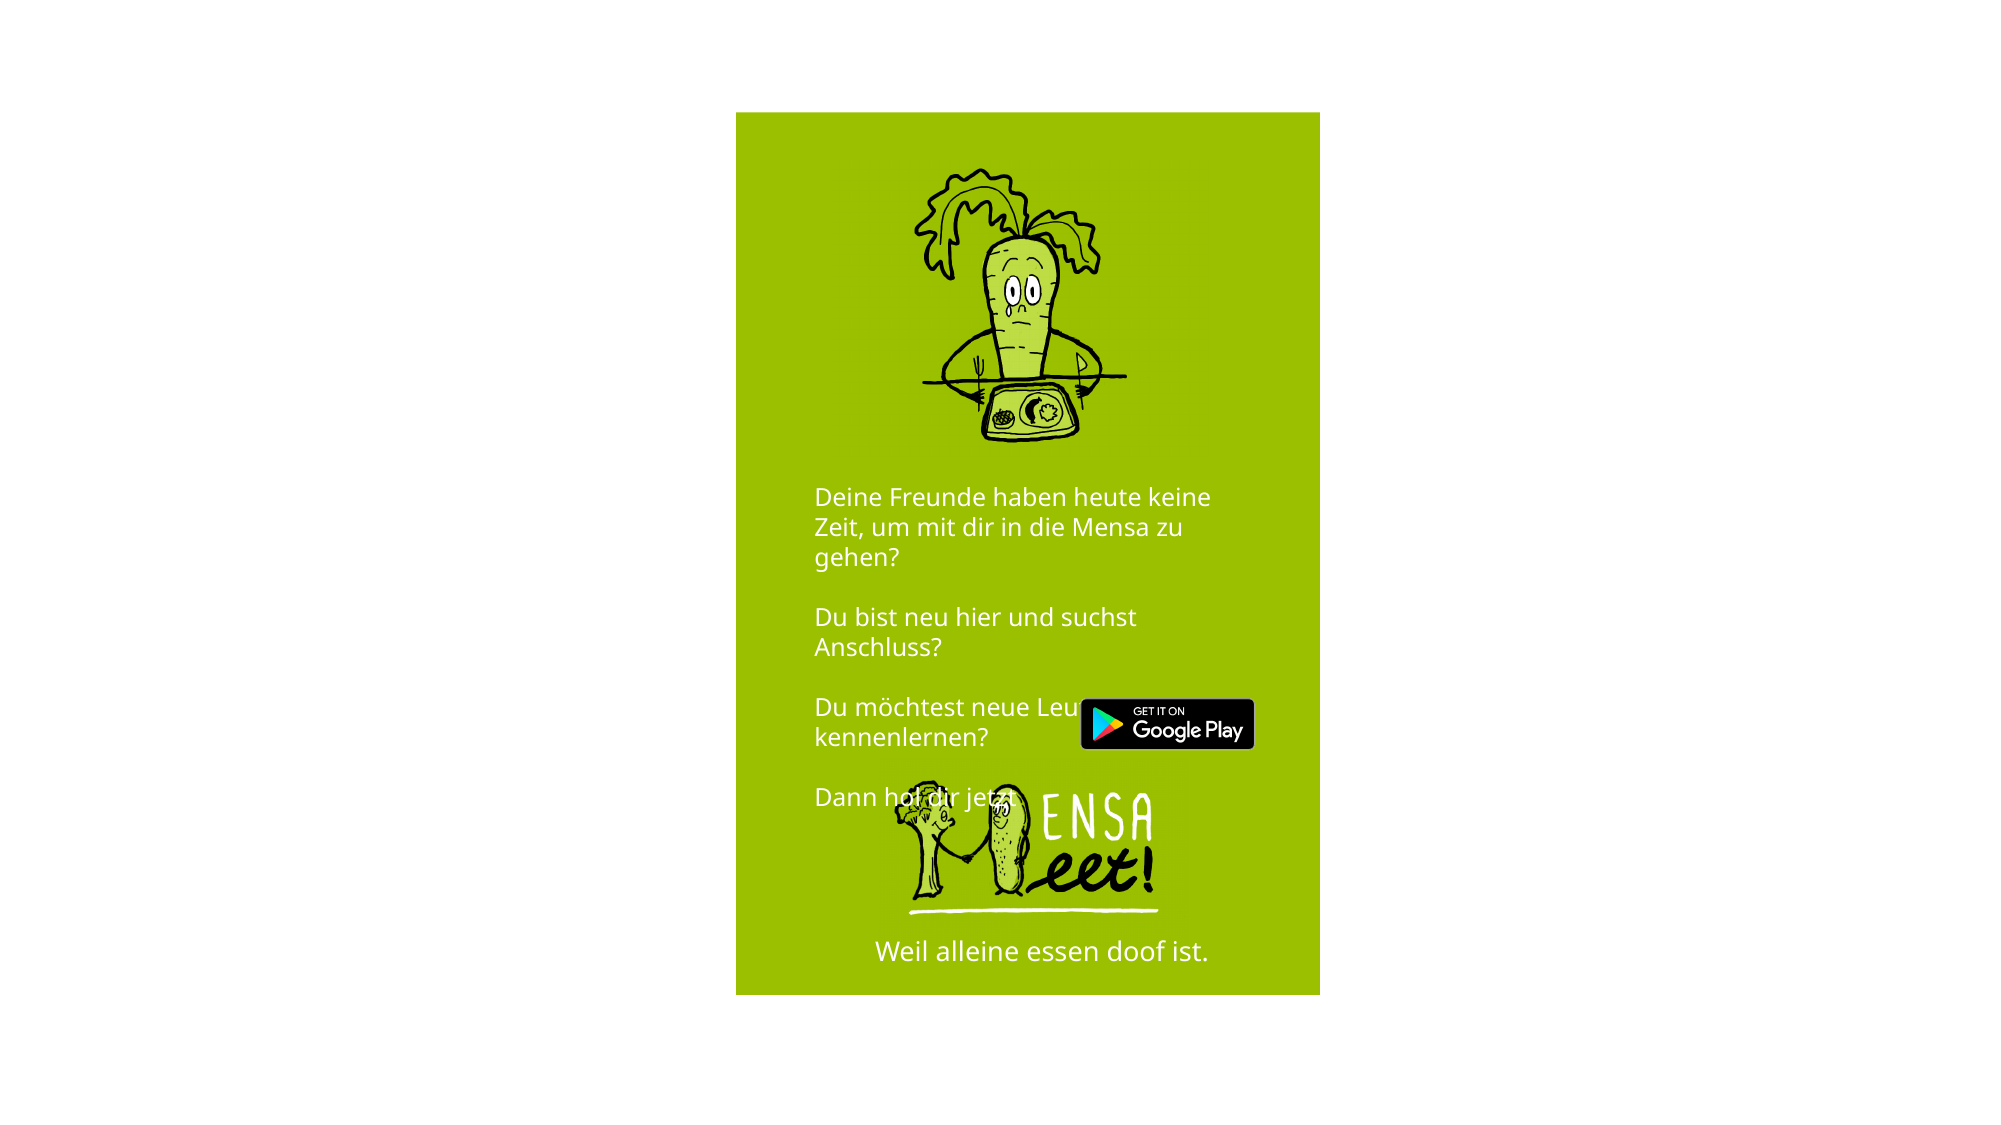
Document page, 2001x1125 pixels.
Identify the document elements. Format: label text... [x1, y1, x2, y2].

picture [878, 819, 1189, 927]
text_box [736, 112, 1320, 995]
picture [830, 159, 1209, 457]
text_box Weil alleine essen doof ist. [860, 927, 1318, 975]
text_box Deine Freunde haben heute keine Zeit, um mit dir in die Mensa zu gehen? Du bist neu hier und suchst Anschluss? Du möchtest neue Leute kennenlernen? Dann hol dir jetzt [799, 474, 1280, 819]
picture [1067, 685, 1268, 764]
